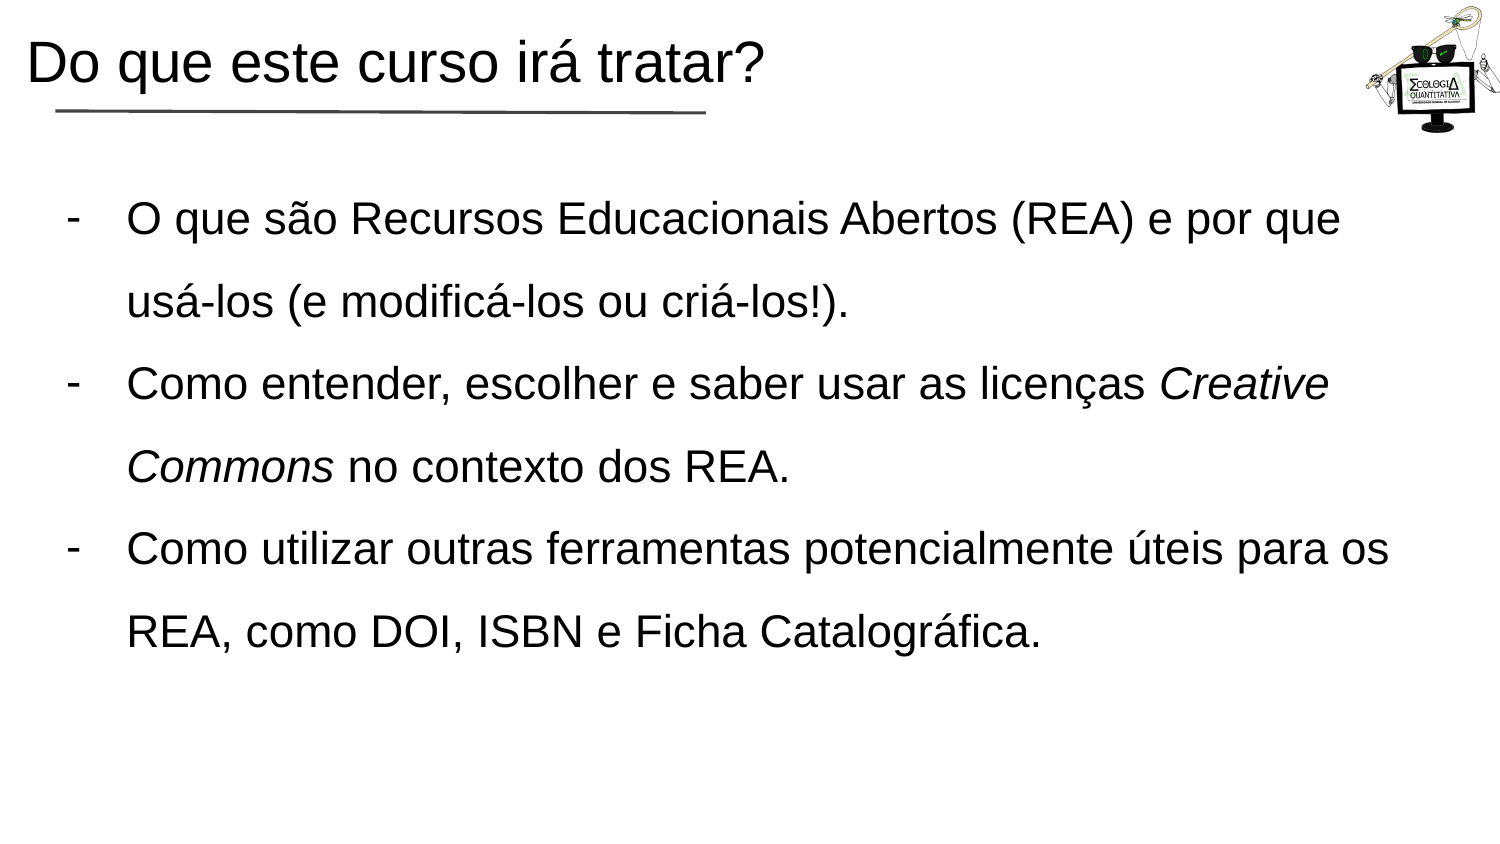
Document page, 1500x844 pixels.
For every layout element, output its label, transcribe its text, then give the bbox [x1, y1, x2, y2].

text_box O que são Recursos Educacionais Abertos (REA) e por que usá-los (e modificá-los ou criá-los!). Como entender, escolher e saber usar as licenças Creative Commons no contexto dos REA. Como utilizar outras ferramentas potencialmente úteis para os REA, como DOI, ISBN e Ficha Catalográfica. [36, 146, 1417, 566]
picture [1365, 3, 1500, 135]
text_box Do que este curso irá tratar? [11, 9, 1210, 117]
